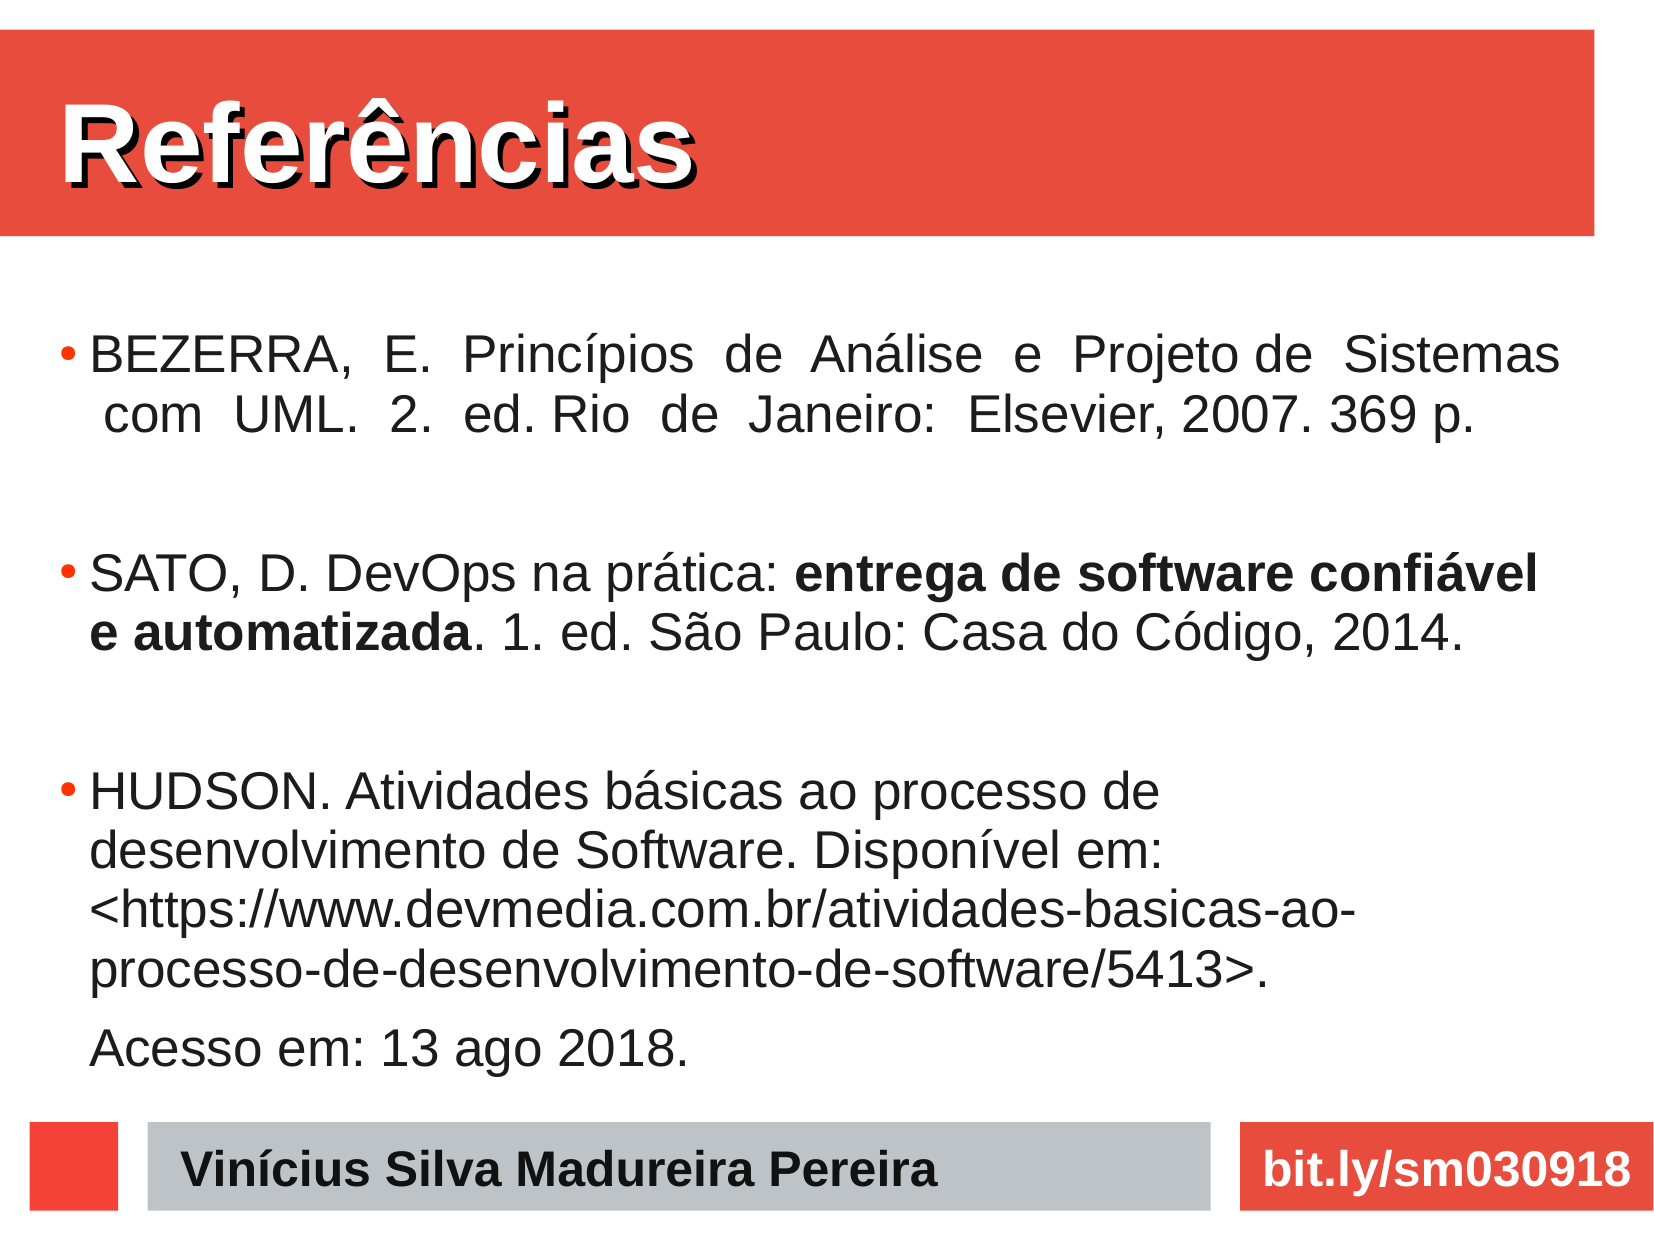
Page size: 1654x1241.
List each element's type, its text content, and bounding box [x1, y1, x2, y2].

text_box Vinícius Silva Madureira Pereira [165, 1133, 1170, 1205]
text_box bit.ly/sm030918 [1228, 1133, 1654, 1205]
list BEZERRA, E. Princípios de Análise e Projeto de Sistemas com UML. 2. ed. Rio de Janeiro: Elsevier, 2007. 369 p. SATO, D. DevOps na prática: entrega de software confiável e automatizada. 1. ed. São Paulo: Casa do Código, 2014. HUDSON. Atividades básicas ao processo de desenvolvimento de Software. Disponível em: <https://www.devmedia.com.br/atividades-basicas-ao-processo-de-desenvolvimento-de-software/5413>. Acesso em: 13 ago 2018. [59, 324, 1565, 1093]
title Referências [59, 59, 1595, 207]
